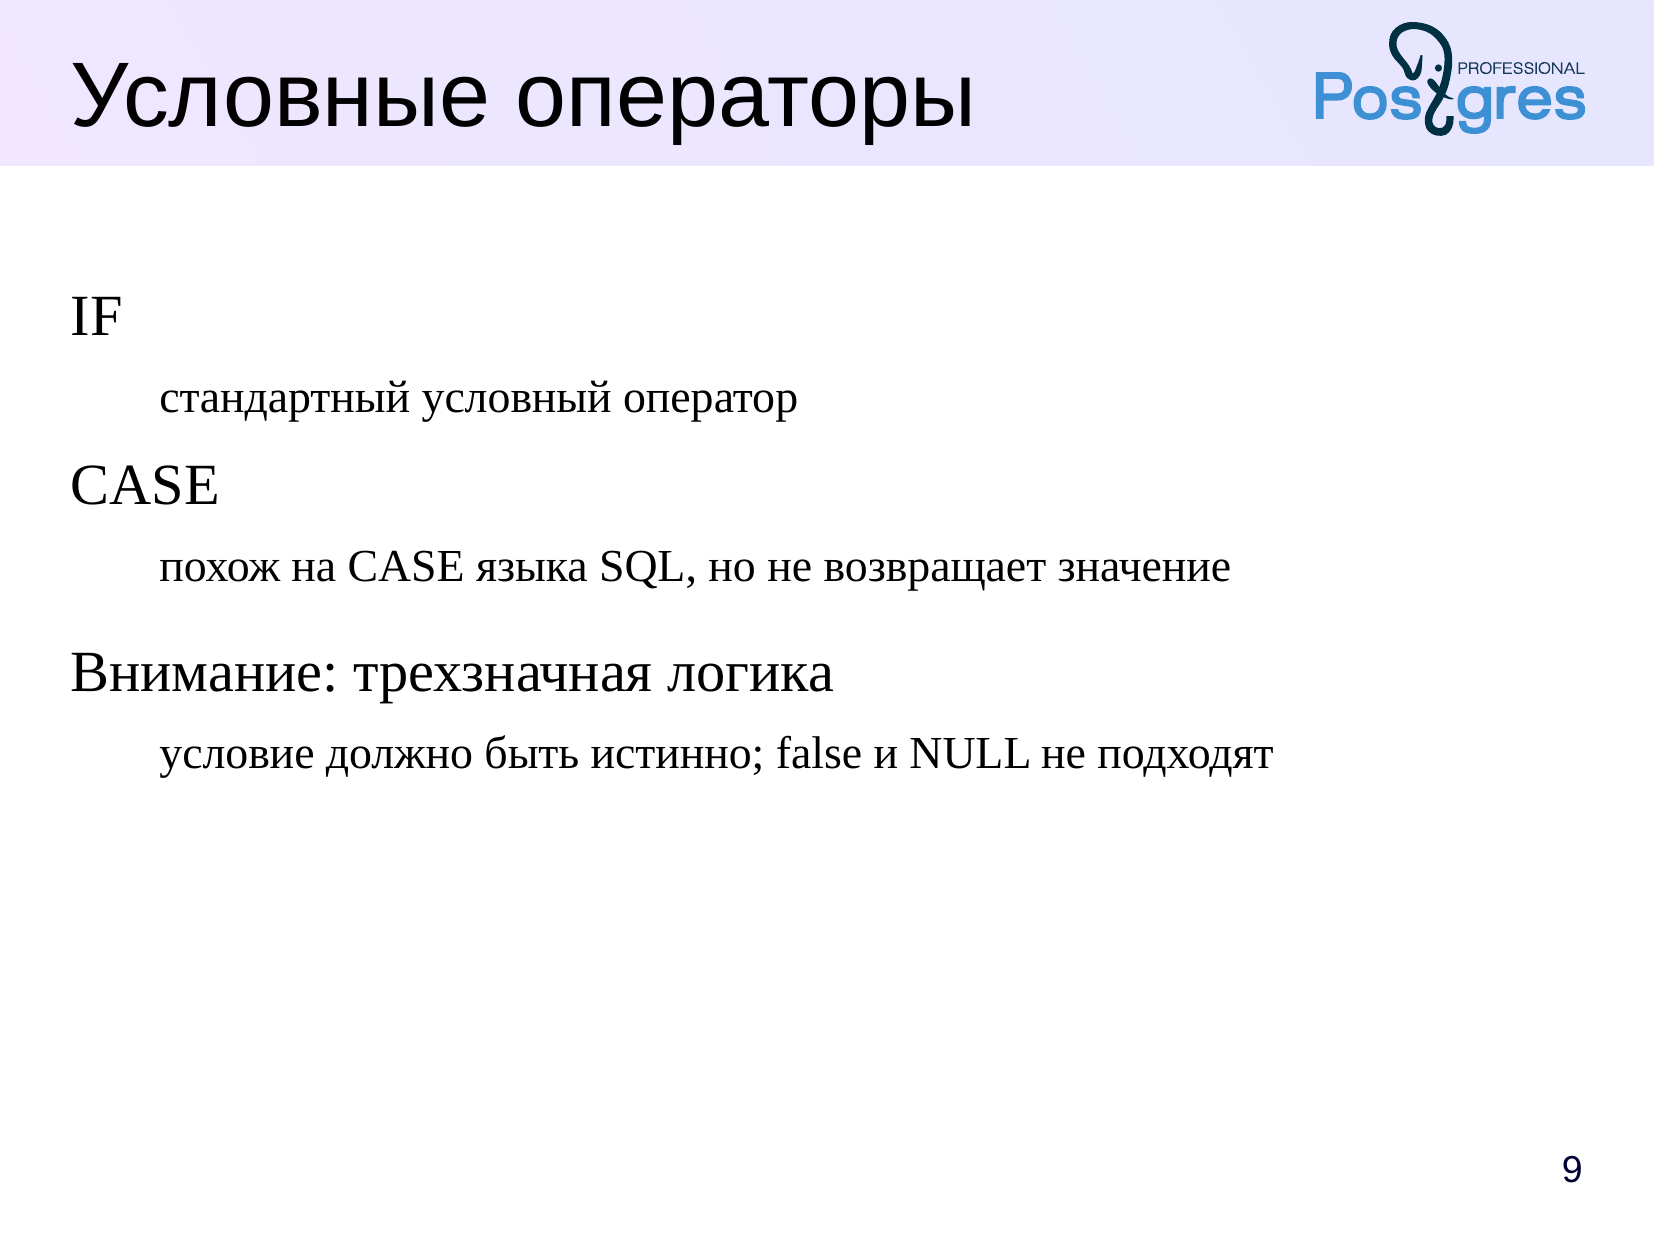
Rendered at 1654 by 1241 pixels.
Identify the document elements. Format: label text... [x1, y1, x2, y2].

title Условные операторы [70, 43, 1241, 147]
list IF стандартный условный оператор CASE похож на CASE языка SQL, но не возвращает значение Внимание: трехзначная логика условие должно быть истинно; false и NULL не подходят [70, 283, 1583, 1141]
